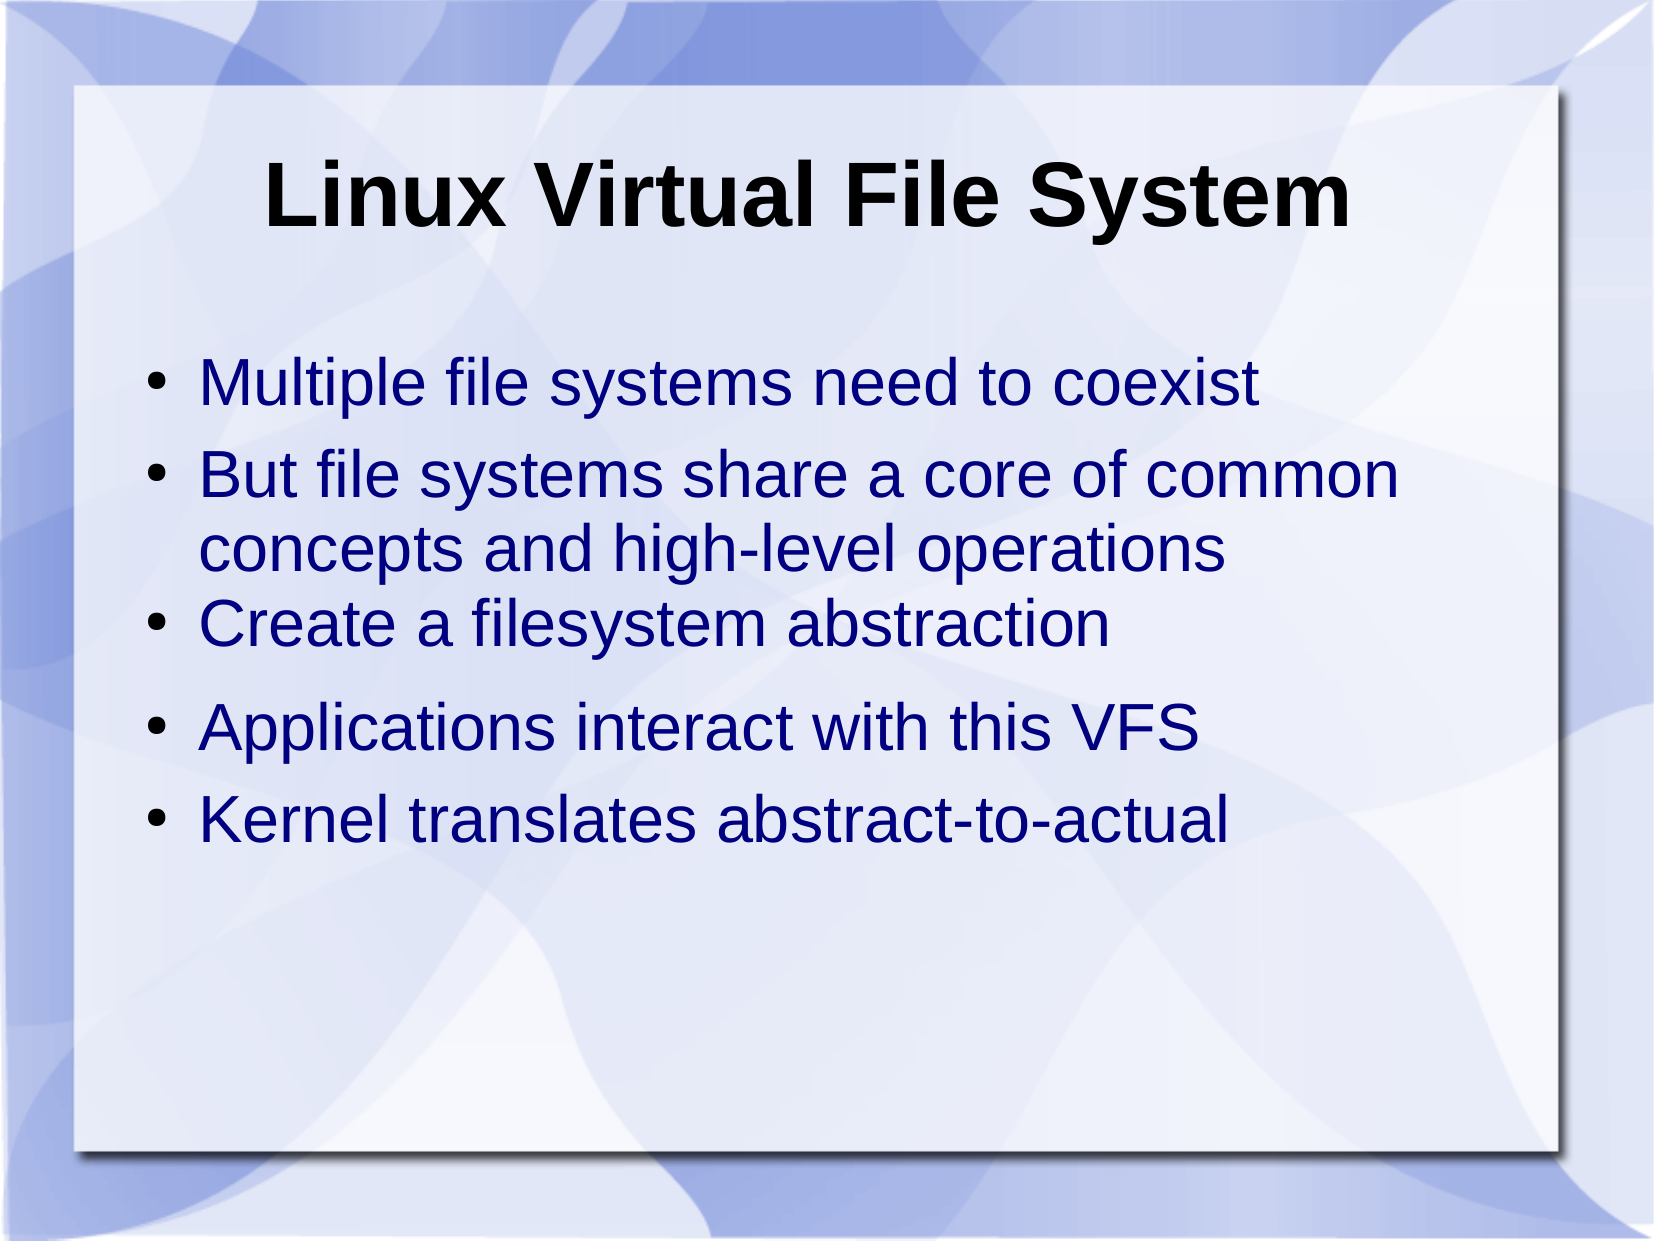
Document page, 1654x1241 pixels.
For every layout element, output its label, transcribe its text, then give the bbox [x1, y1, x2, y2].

list Multiple file systems need to coexist But file systems share a core of common concepts and high-level operations Create a filesystem abstraction Applications interact with this VFS Kernel translates abstract-to-actual [112, 337, 1463, 1081]
picture [0, 0, 1654, 1241]
title Linux Virtual File System [82, 90, 1536, 298]
